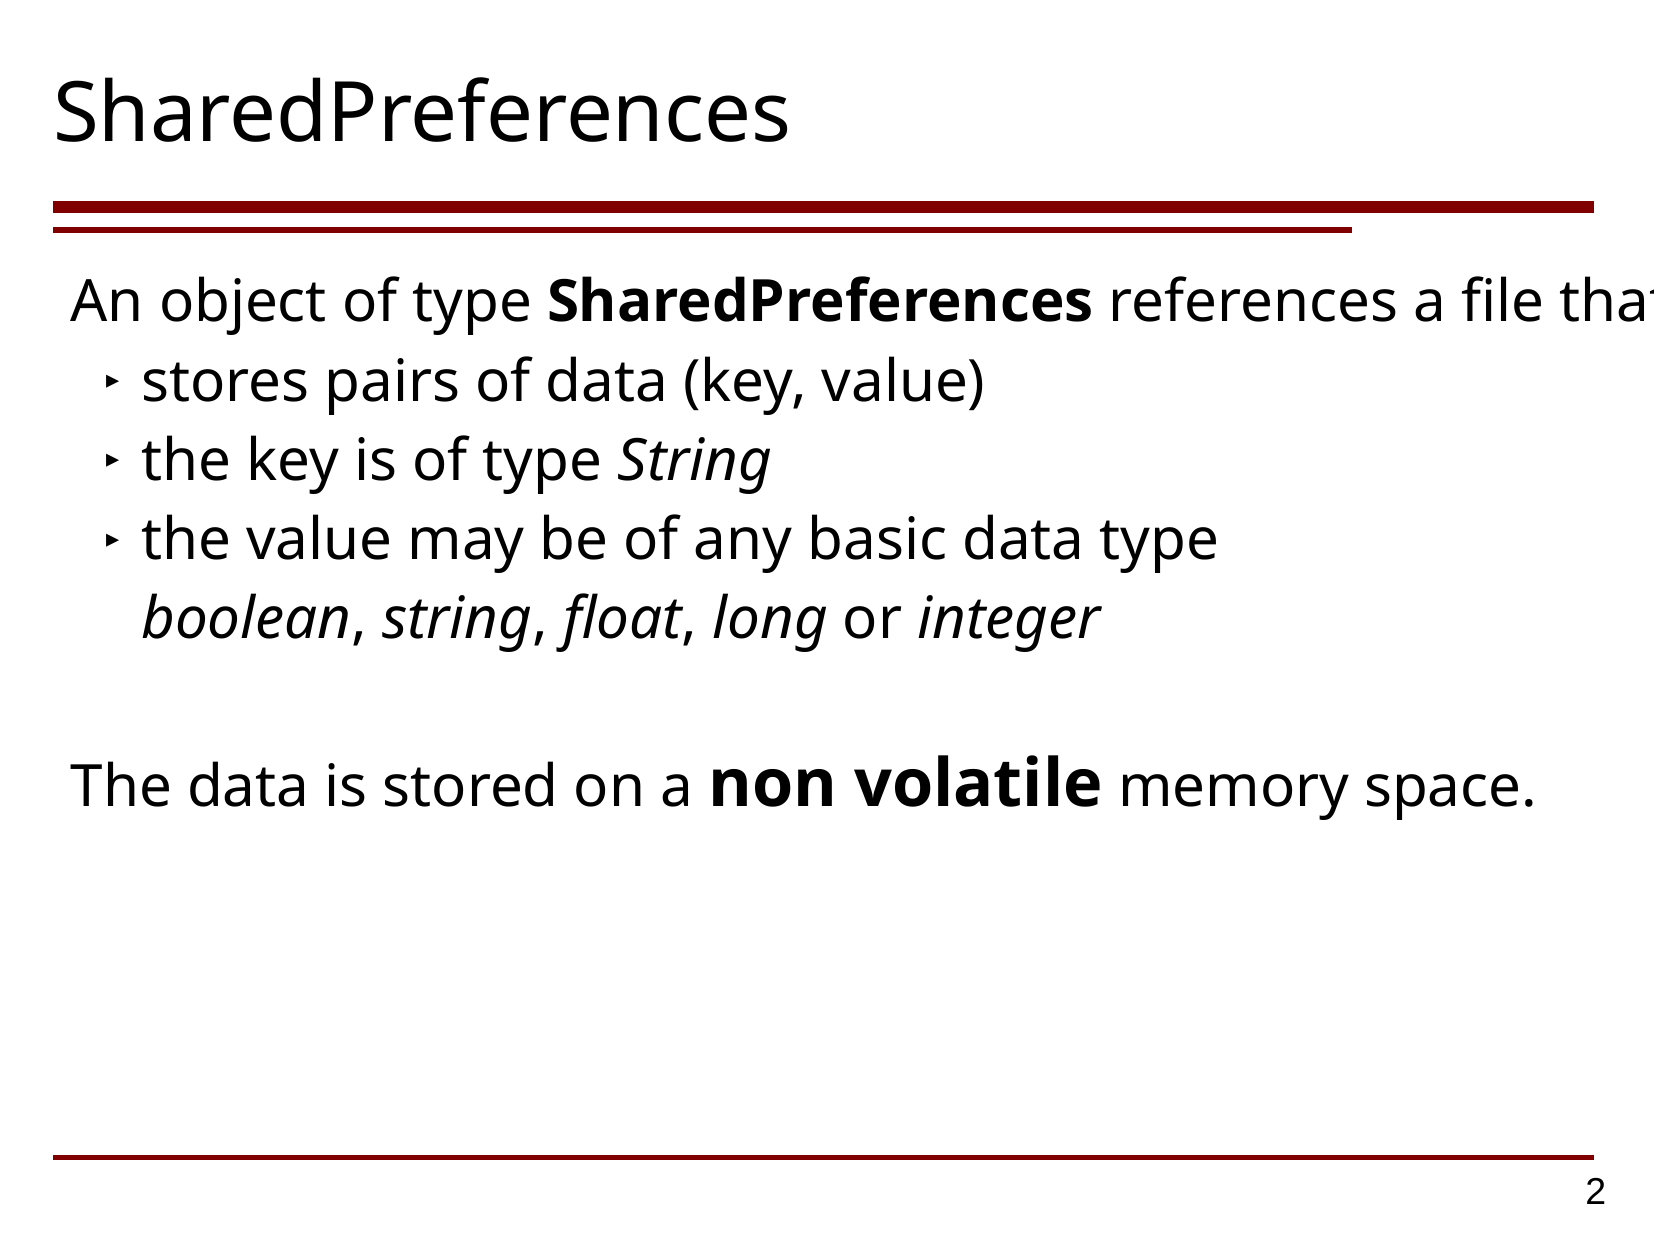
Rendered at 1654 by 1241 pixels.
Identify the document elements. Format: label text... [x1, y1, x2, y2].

text_box <número> [35, 1163, 1654, 1221]
subtitle SharedPreferences [53, 48, 1542, 172]
text_box An object of type SharedPreferences references a file that: stores pairs of data (key, value) the key is of type String the value may be of any basic data type boolean, string, float, long or integer The data is stored on a non volatile memory space. [55, 252, 1600, 825]
